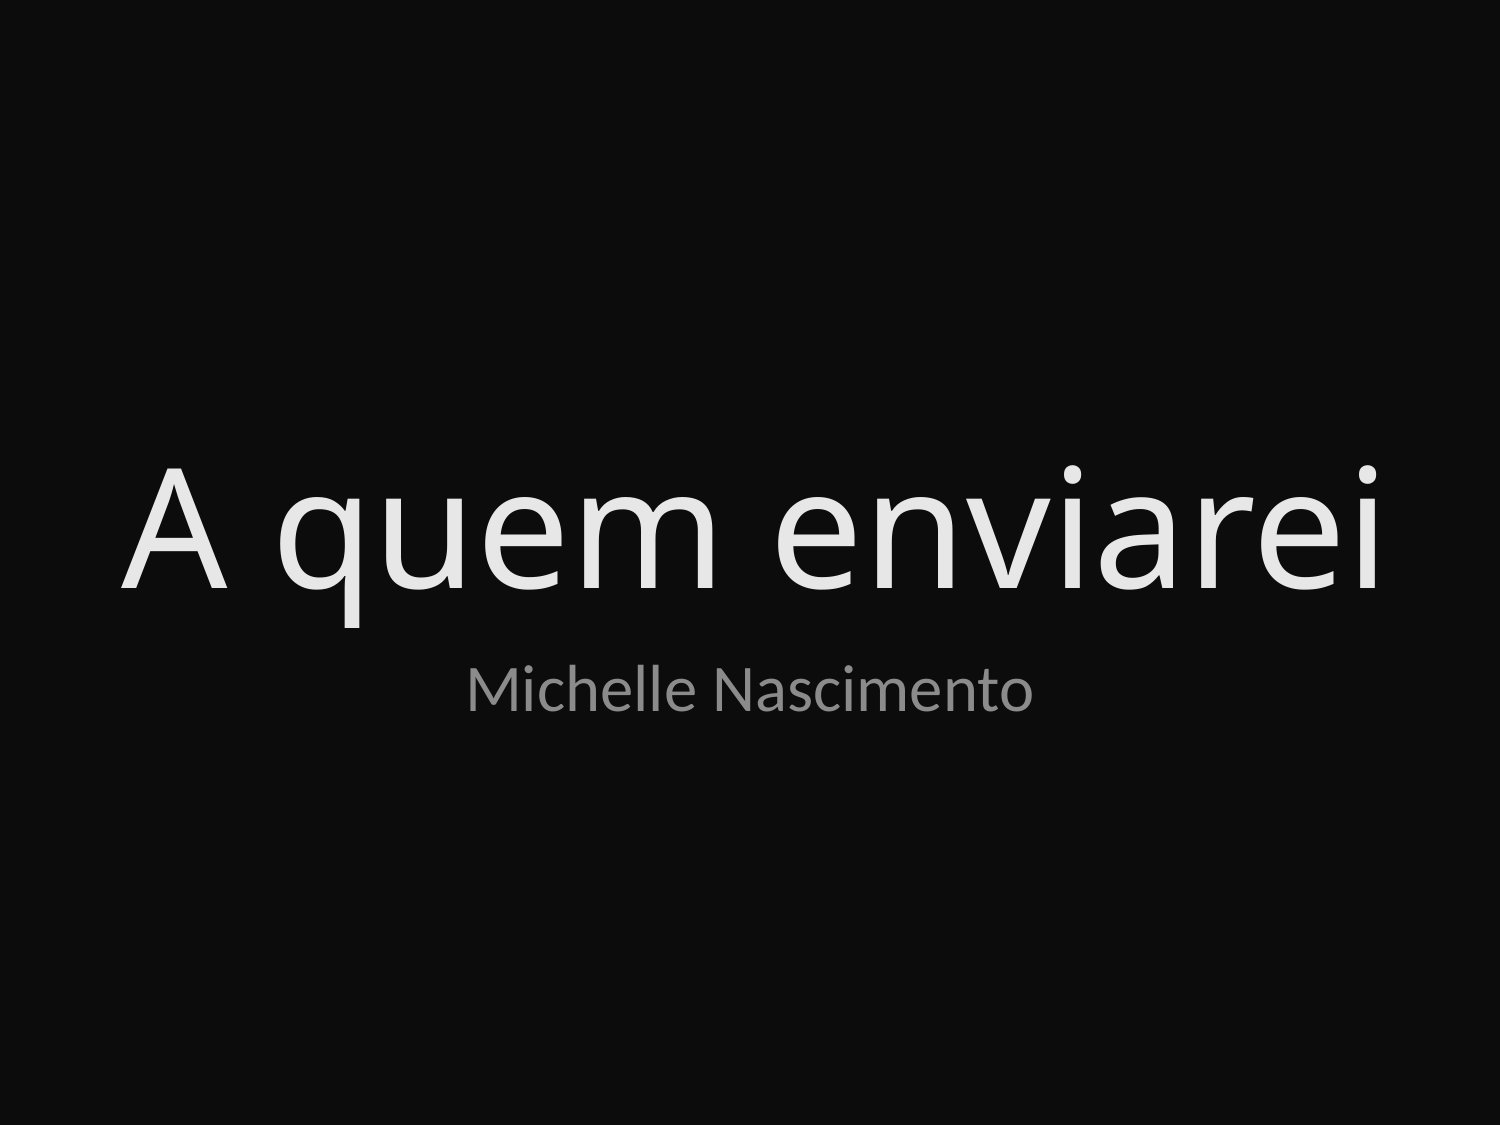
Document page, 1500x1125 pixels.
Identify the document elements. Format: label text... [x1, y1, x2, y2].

title A quem enviarei [23, 401, 1489, 643]
subtitle Michelle Nascimento [225, 637, 1275, 925]
